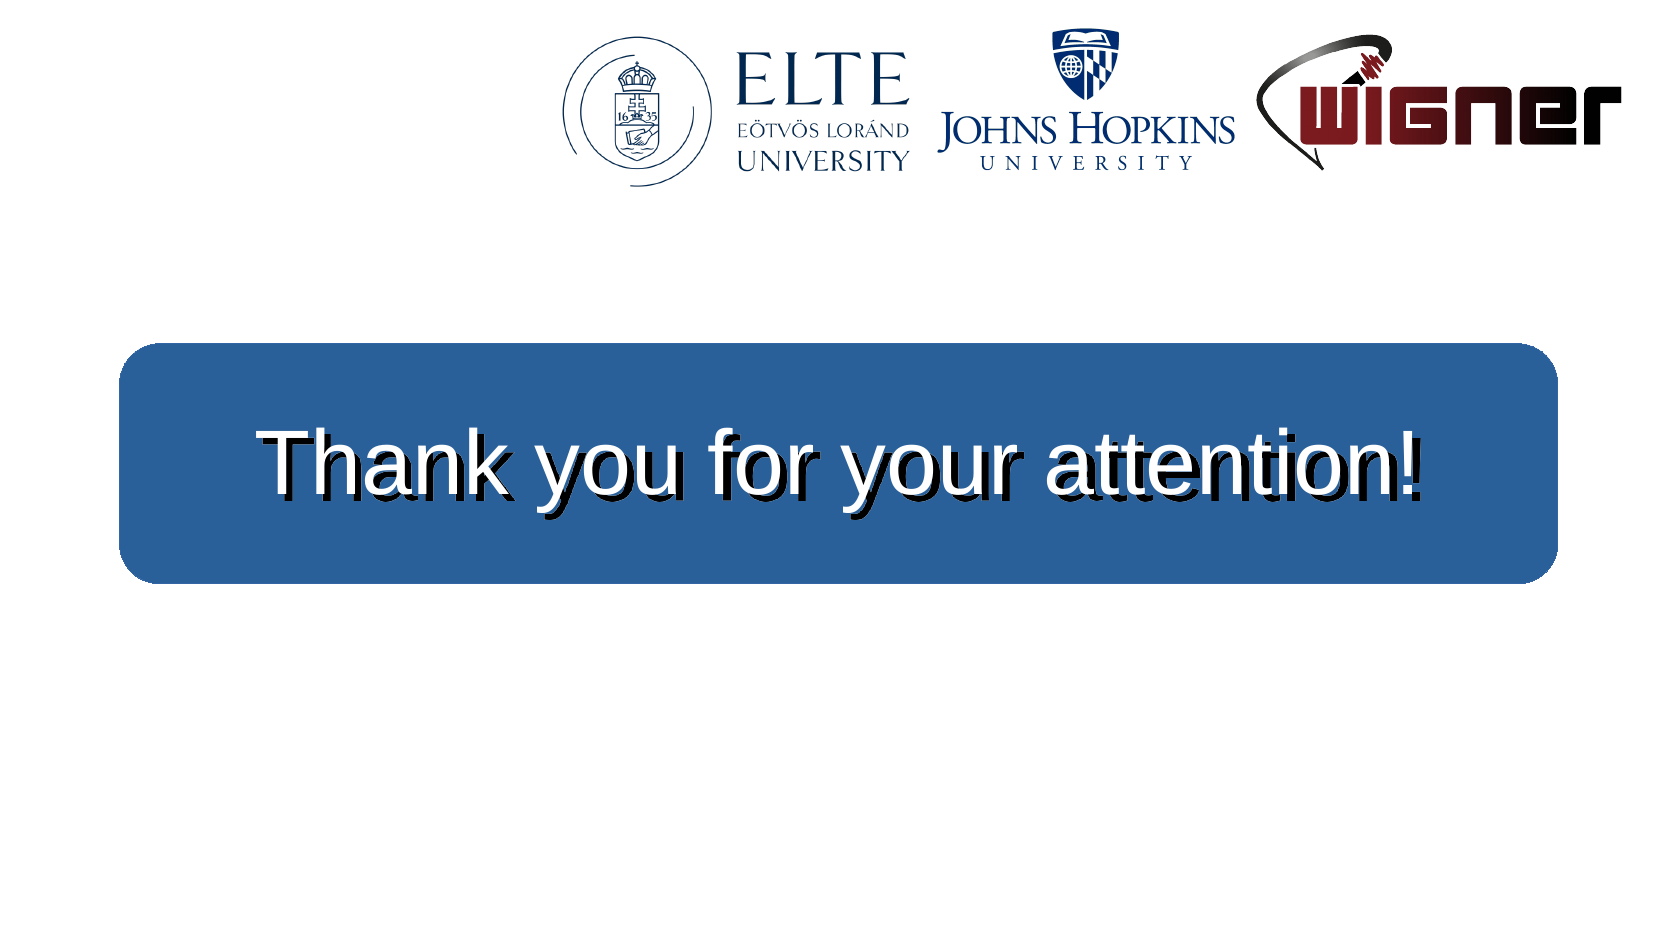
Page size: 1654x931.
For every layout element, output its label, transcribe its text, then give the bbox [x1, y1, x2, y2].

title Thank you for your attention! [133, 379, 1544, 547]
picture [562, 36, 910, 187]
text_box [119, 343, 1558, 584]
picture [930, 13, 1241, 189]
picture [1247, 27, 1633, 177]
